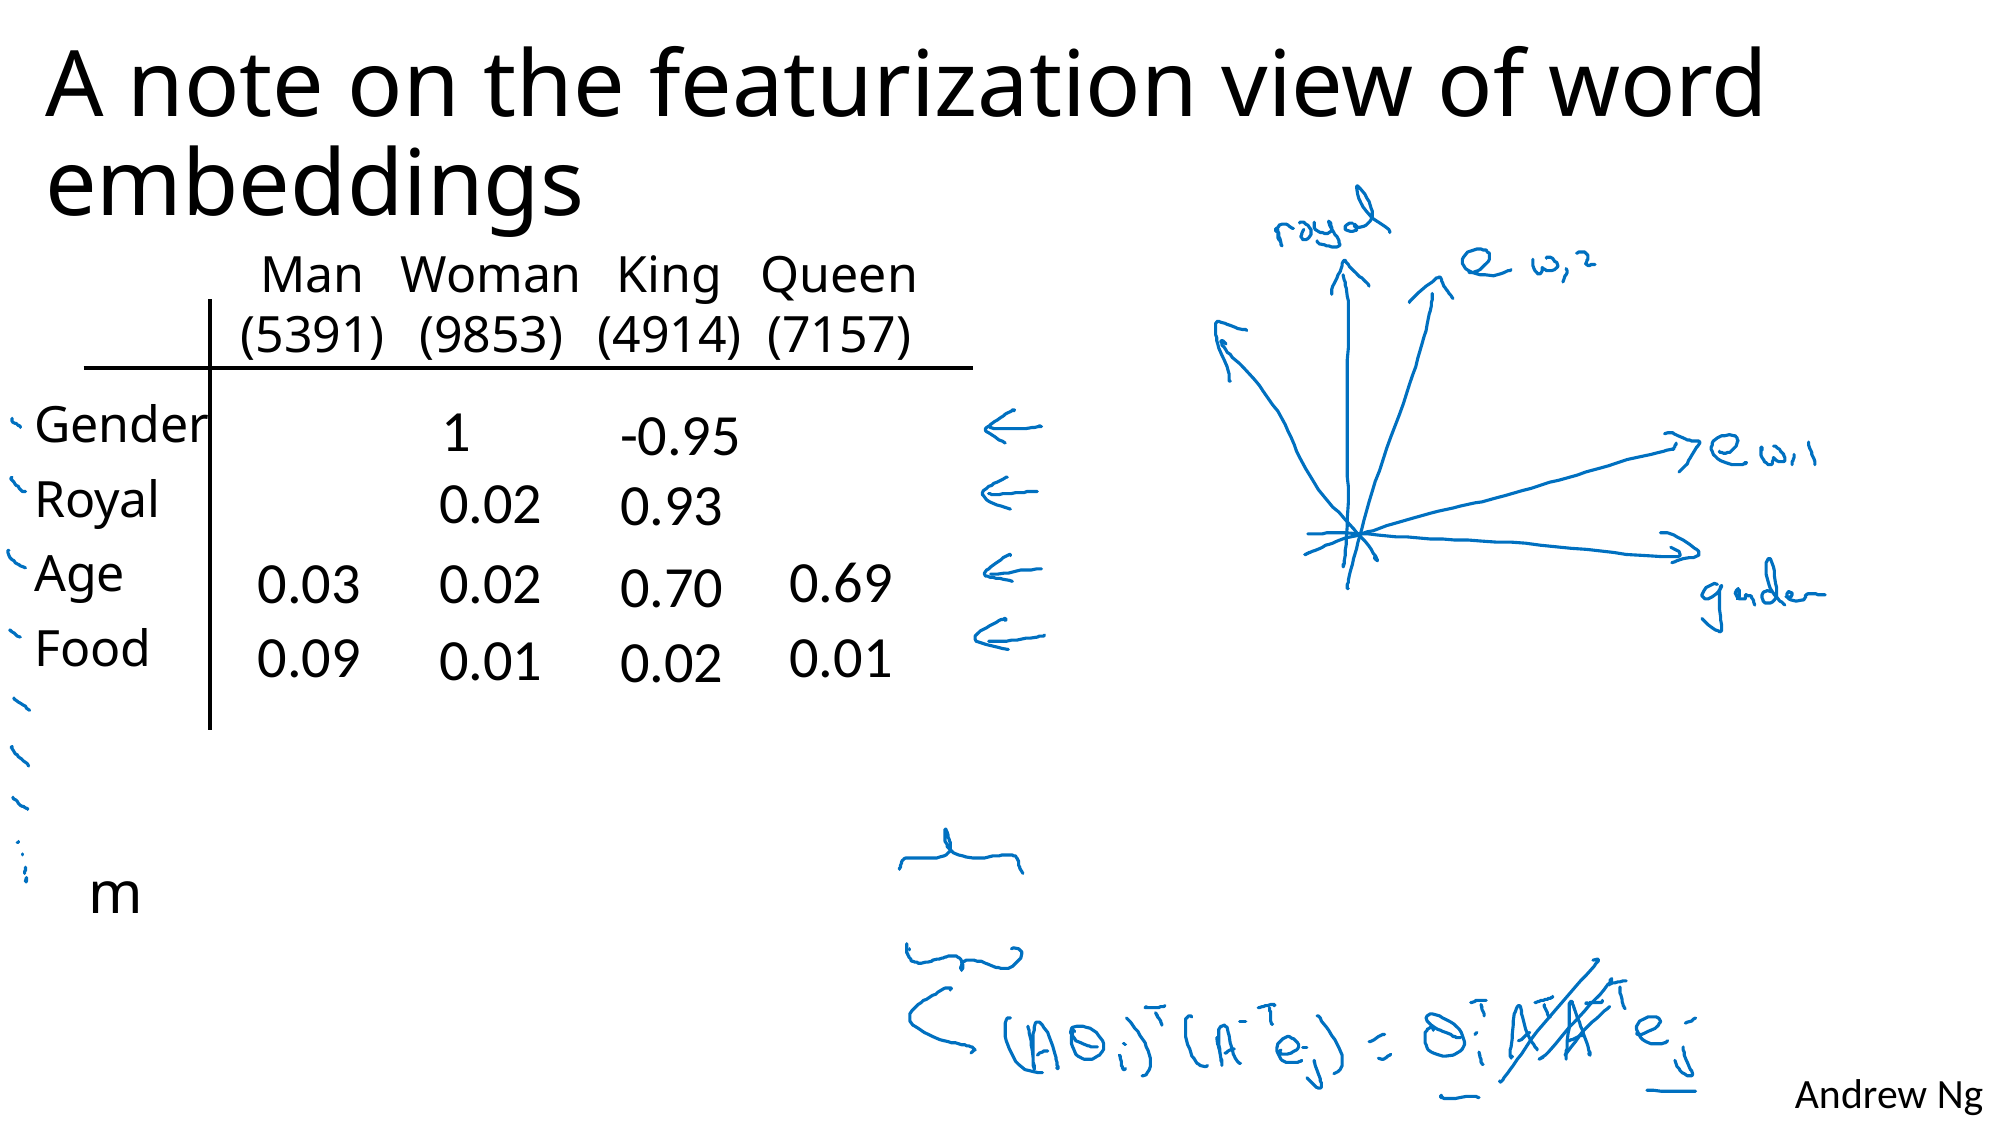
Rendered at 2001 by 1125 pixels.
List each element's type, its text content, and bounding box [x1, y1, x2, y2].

title A note on the featurization view of word embeddings [30, 29, 1976, 248]
picture [4, 182, 1831, 1104]
